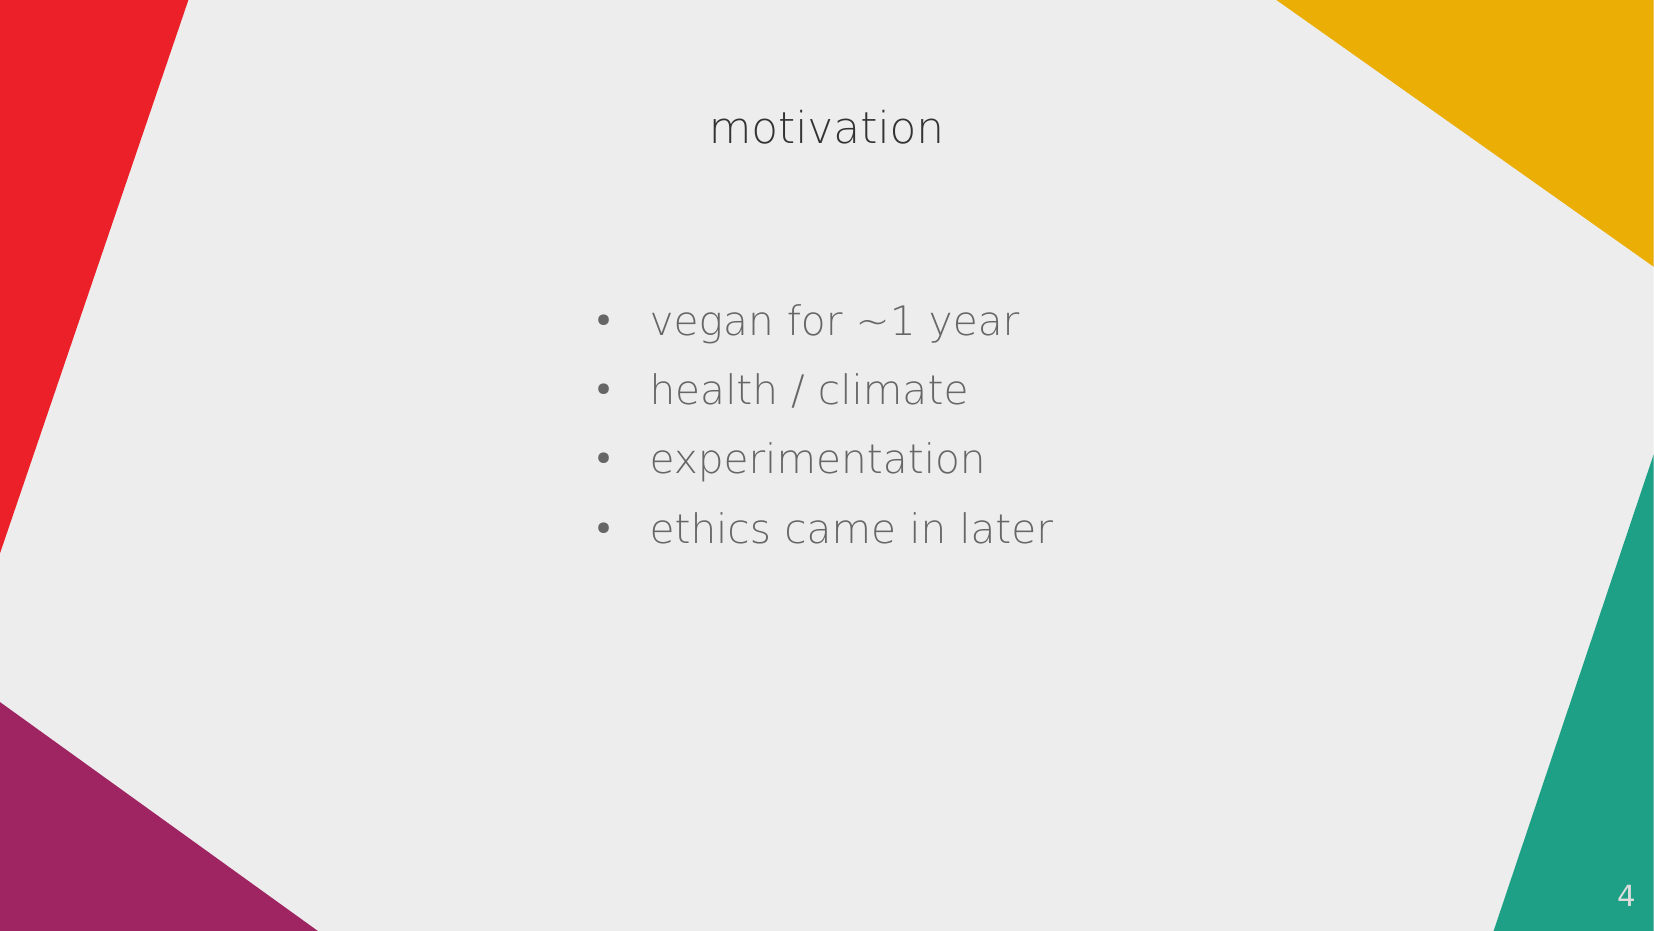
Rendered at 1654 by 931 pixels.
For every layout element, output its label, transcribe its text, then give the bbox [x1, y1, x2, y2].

title motivation [114, 54, 1539, 203]
list vegan for ~1 year health / climate experimentation ethics came in later [578, 297, 1114, 638]
